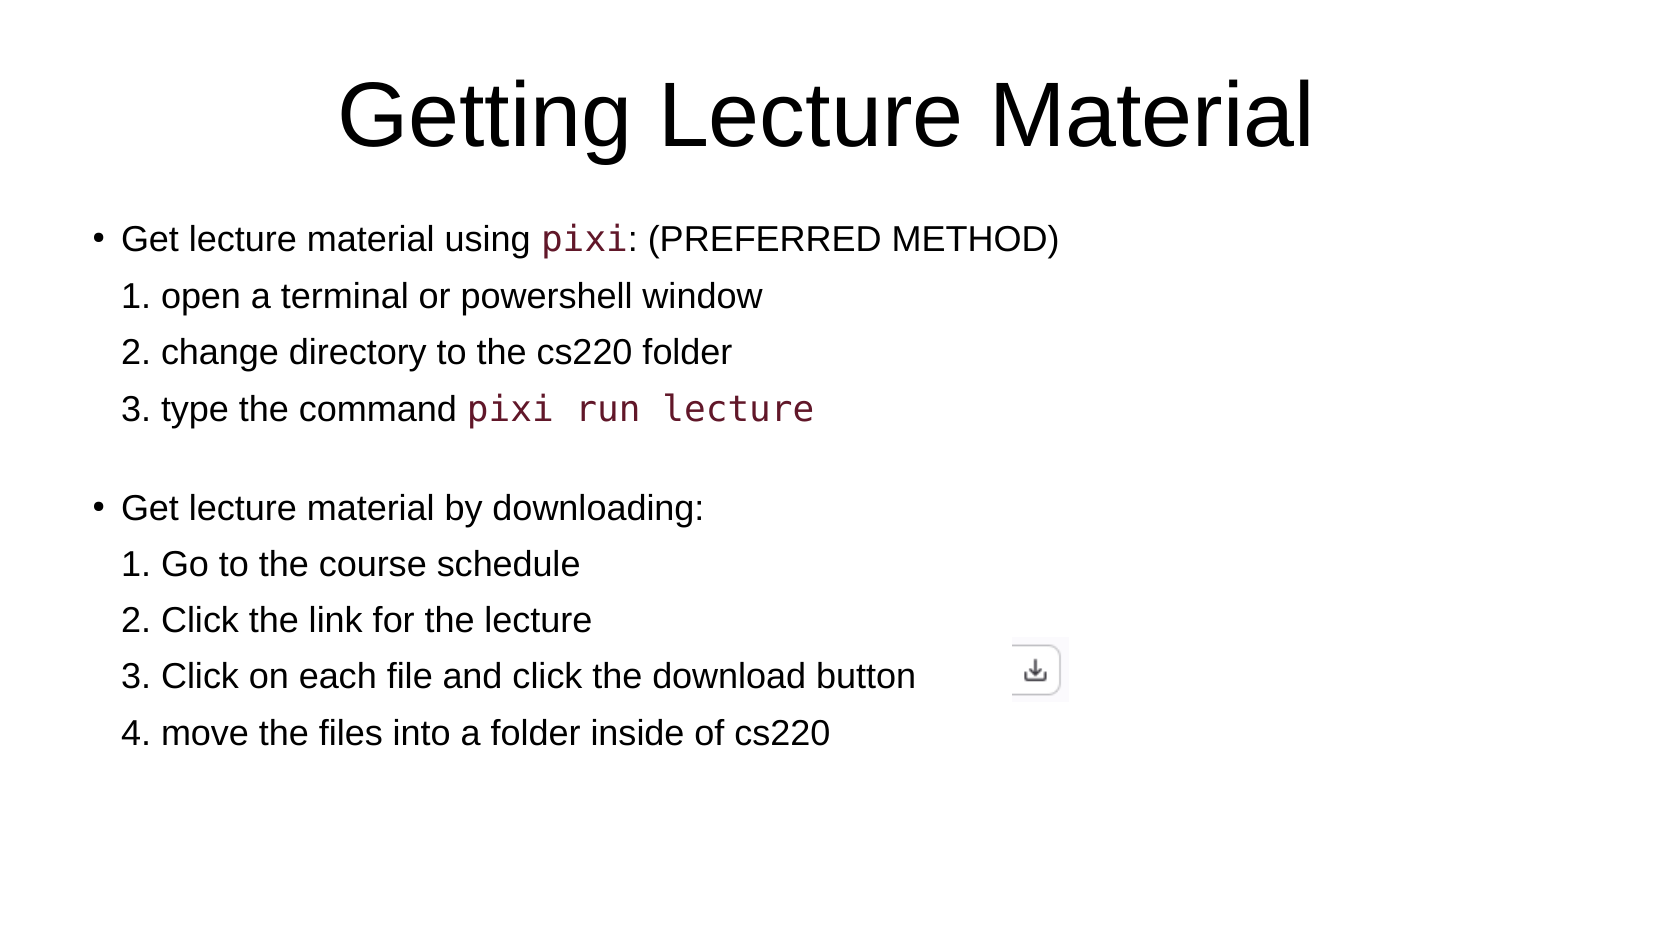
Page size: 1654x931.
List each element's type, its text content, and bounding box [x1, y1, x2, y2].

list Get lecture material using pixi: (PREFERRED METHOD) 1. open a terminal or powershell window 2. change directory to the cs220 folder 3. type the command pixi run lecture Get lecture material by downloading: 1. Go to the course schedule 2. Click the link for the lecture 3. Click on each file and click the download button 4. move the files into a folder inside of cs220 [82, 217, 1571, 758]
picture [1012, 637, 1069, 702]
title Getting Lecture Material [82, 37, 1571, 193]
